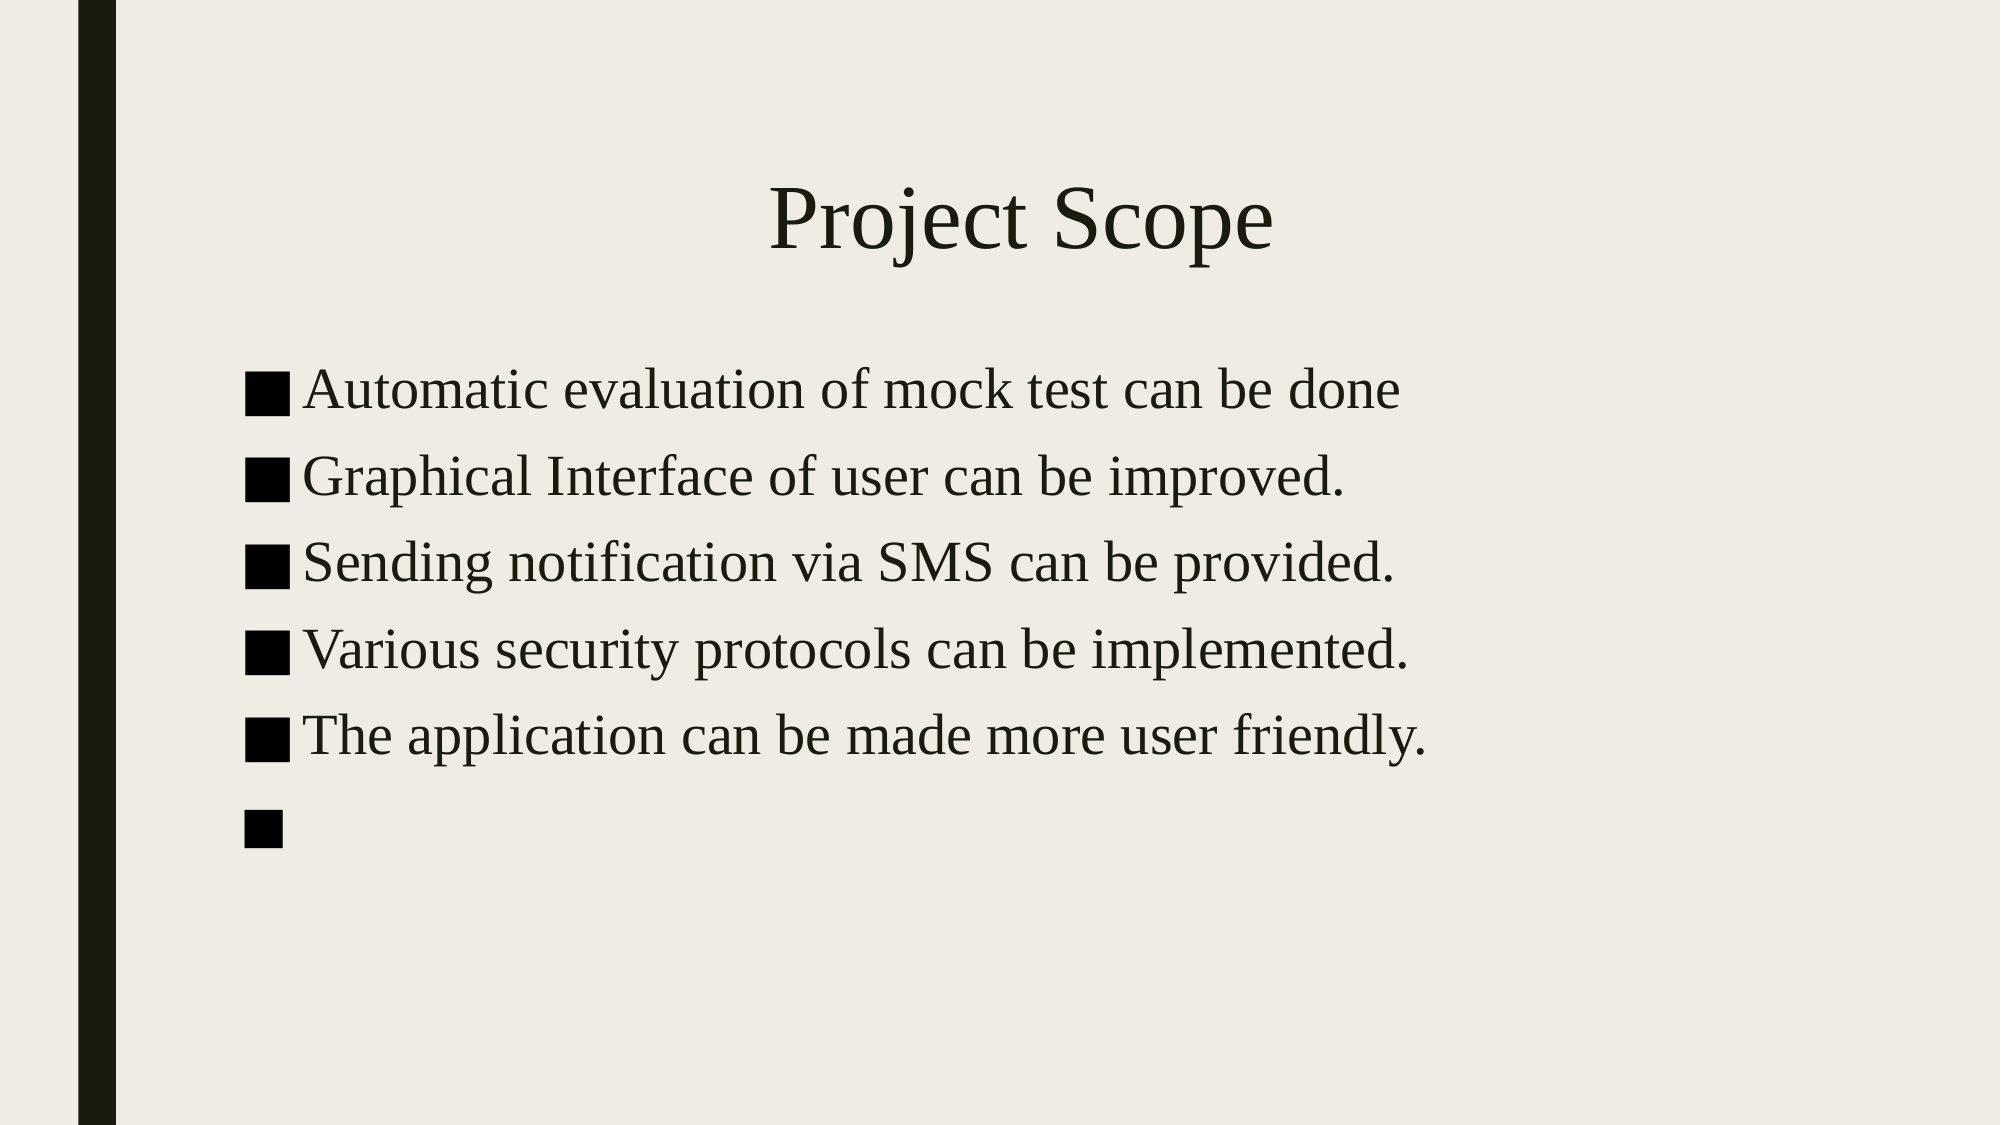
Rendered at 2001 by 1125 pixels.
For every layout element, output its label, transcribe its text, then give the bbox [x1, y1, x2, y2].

title Project Scope [234, 162, 1810, 324]
list Automatic evaluation of mock test can be done Graphical Interface of user can be improved. Sending notification via SMS can be provided. Various security protocols can be implemented. The application can be made more user friendly. [225, 348, 1801, 963]
